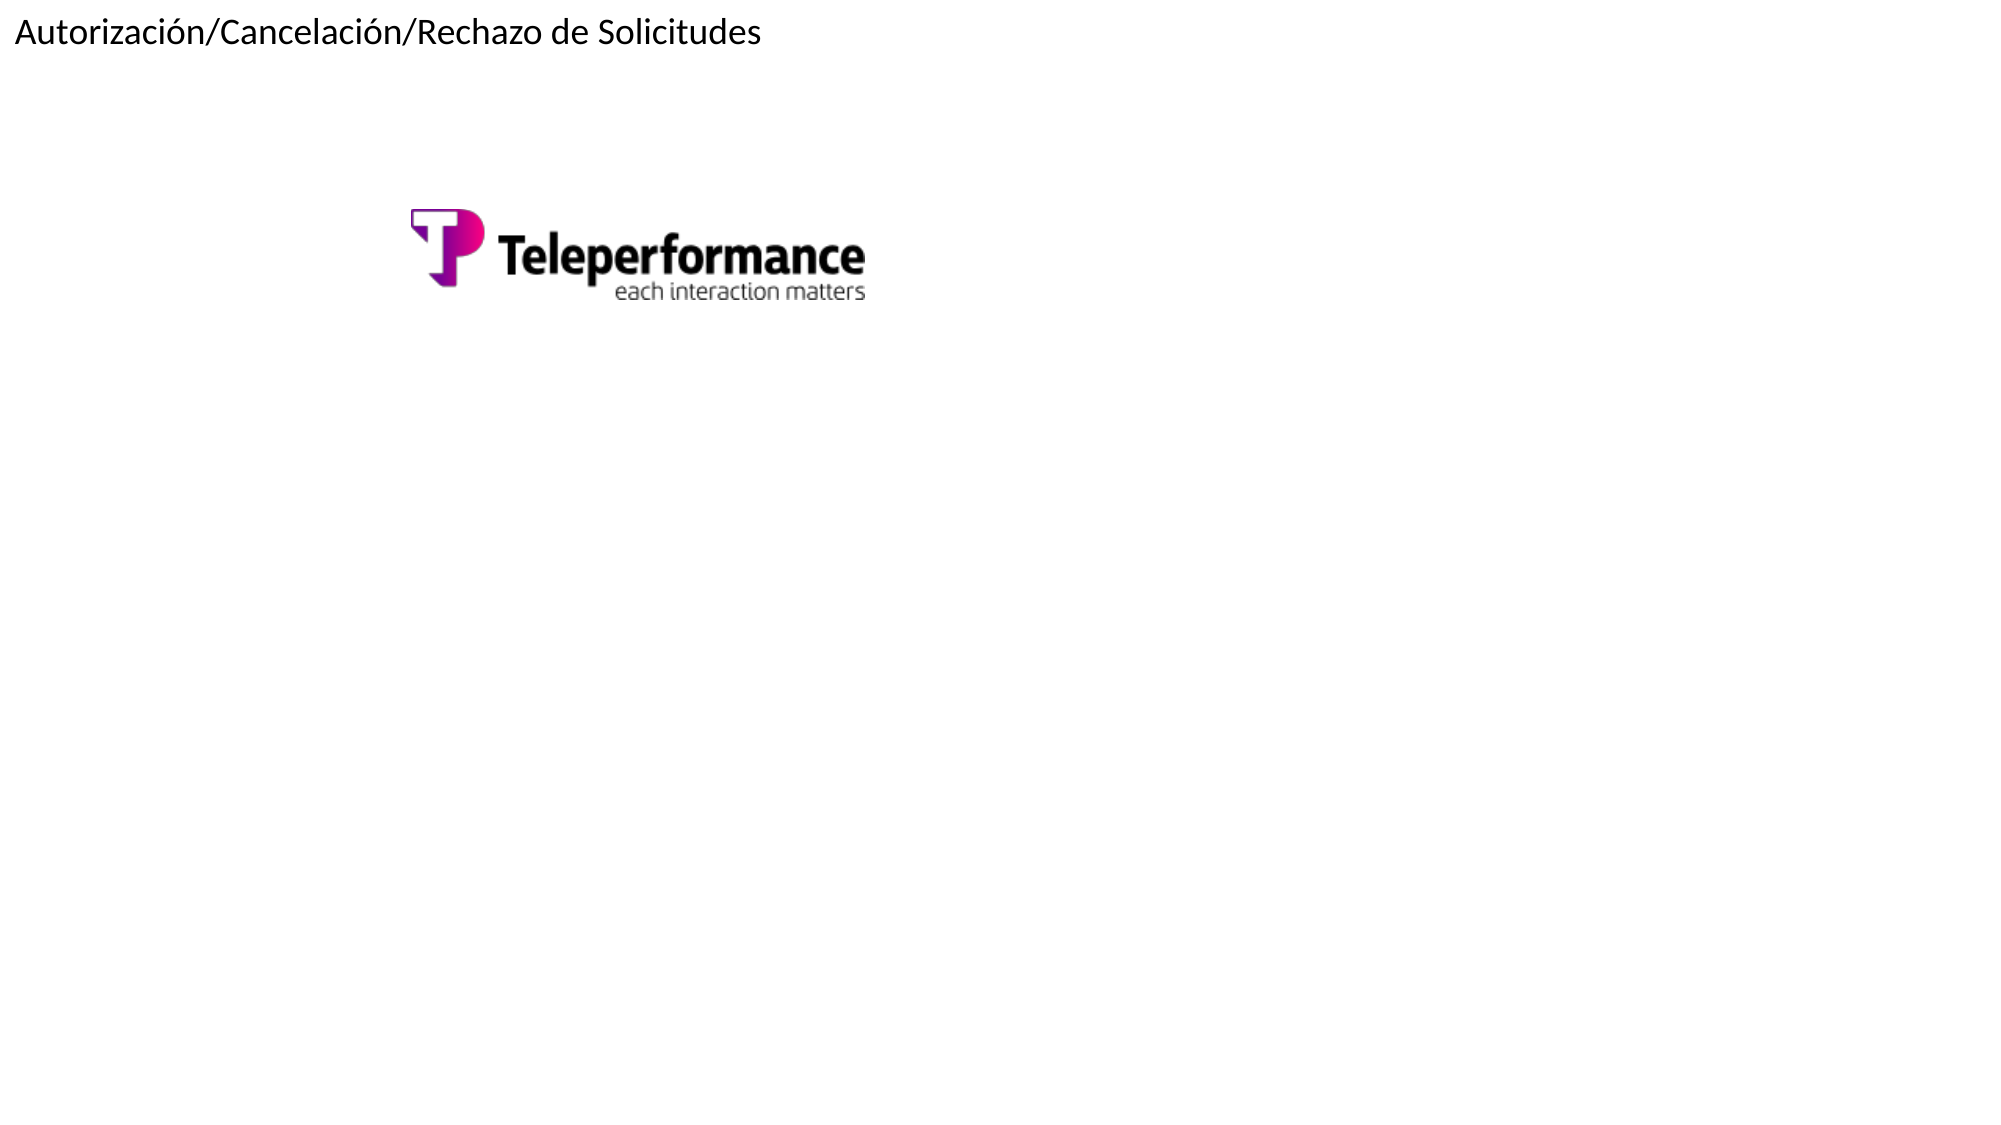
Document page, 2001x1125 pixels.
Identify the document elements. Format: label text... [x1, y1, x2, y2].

picture [411, 209, 865, 300]
text_box Autorización/Cancelación/Rechazo de Solicitudes [0, 0, 849, 60]
